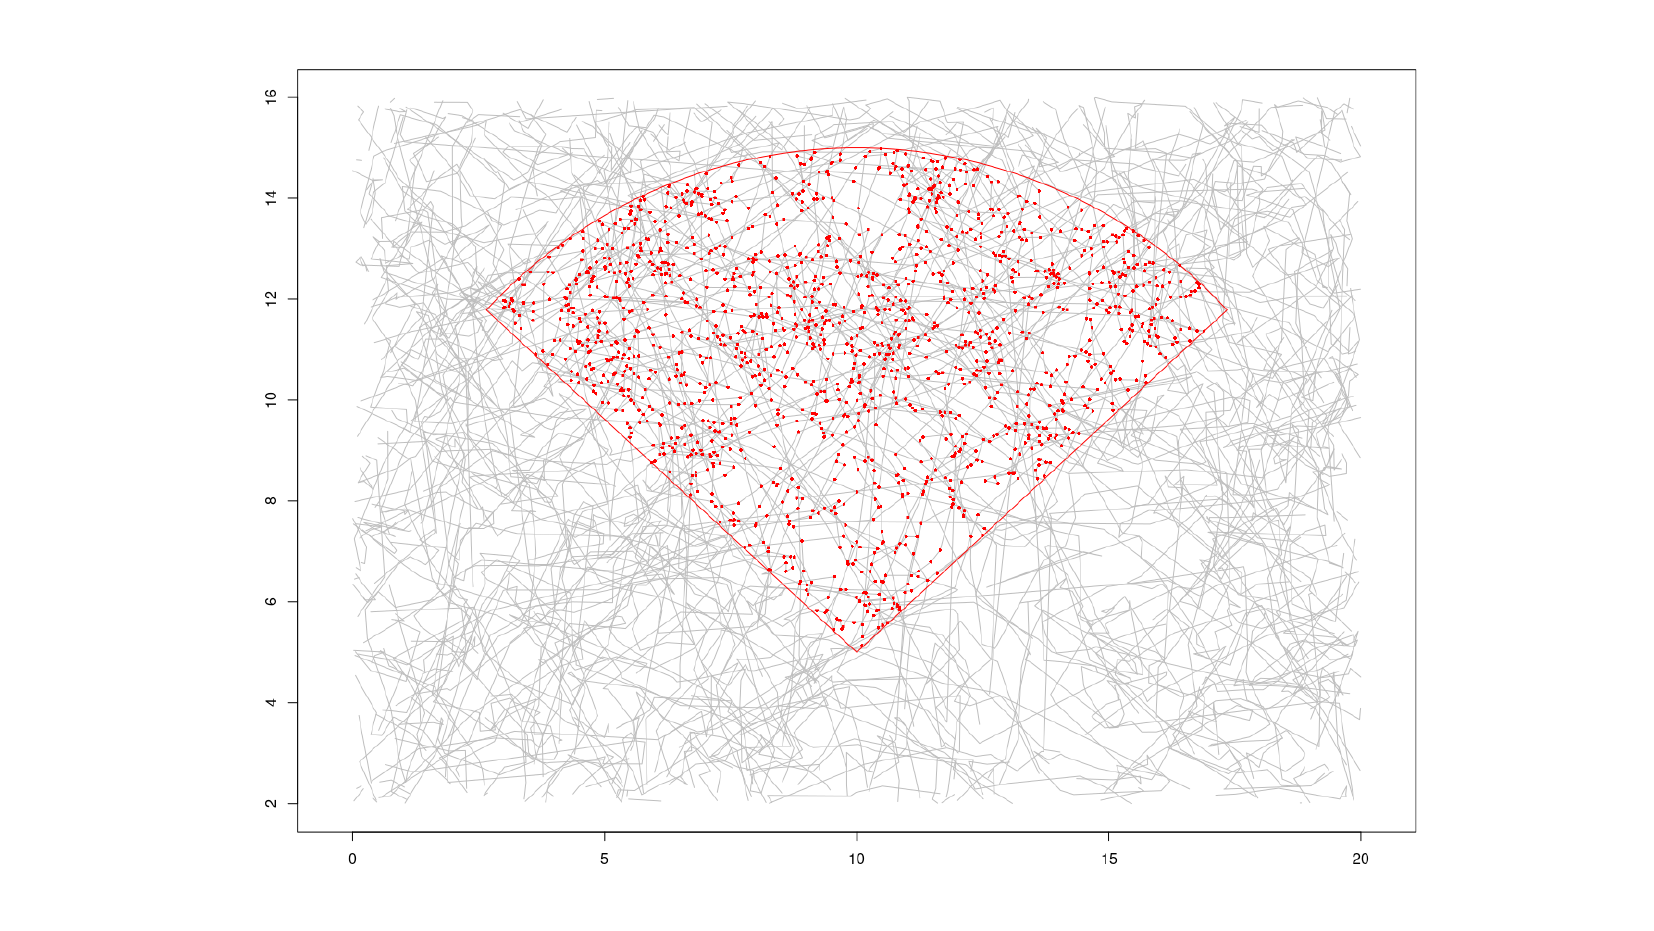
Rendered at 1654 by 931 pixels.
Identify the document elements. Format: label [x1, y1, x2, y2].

picture [224, 0, 1453, 922]
